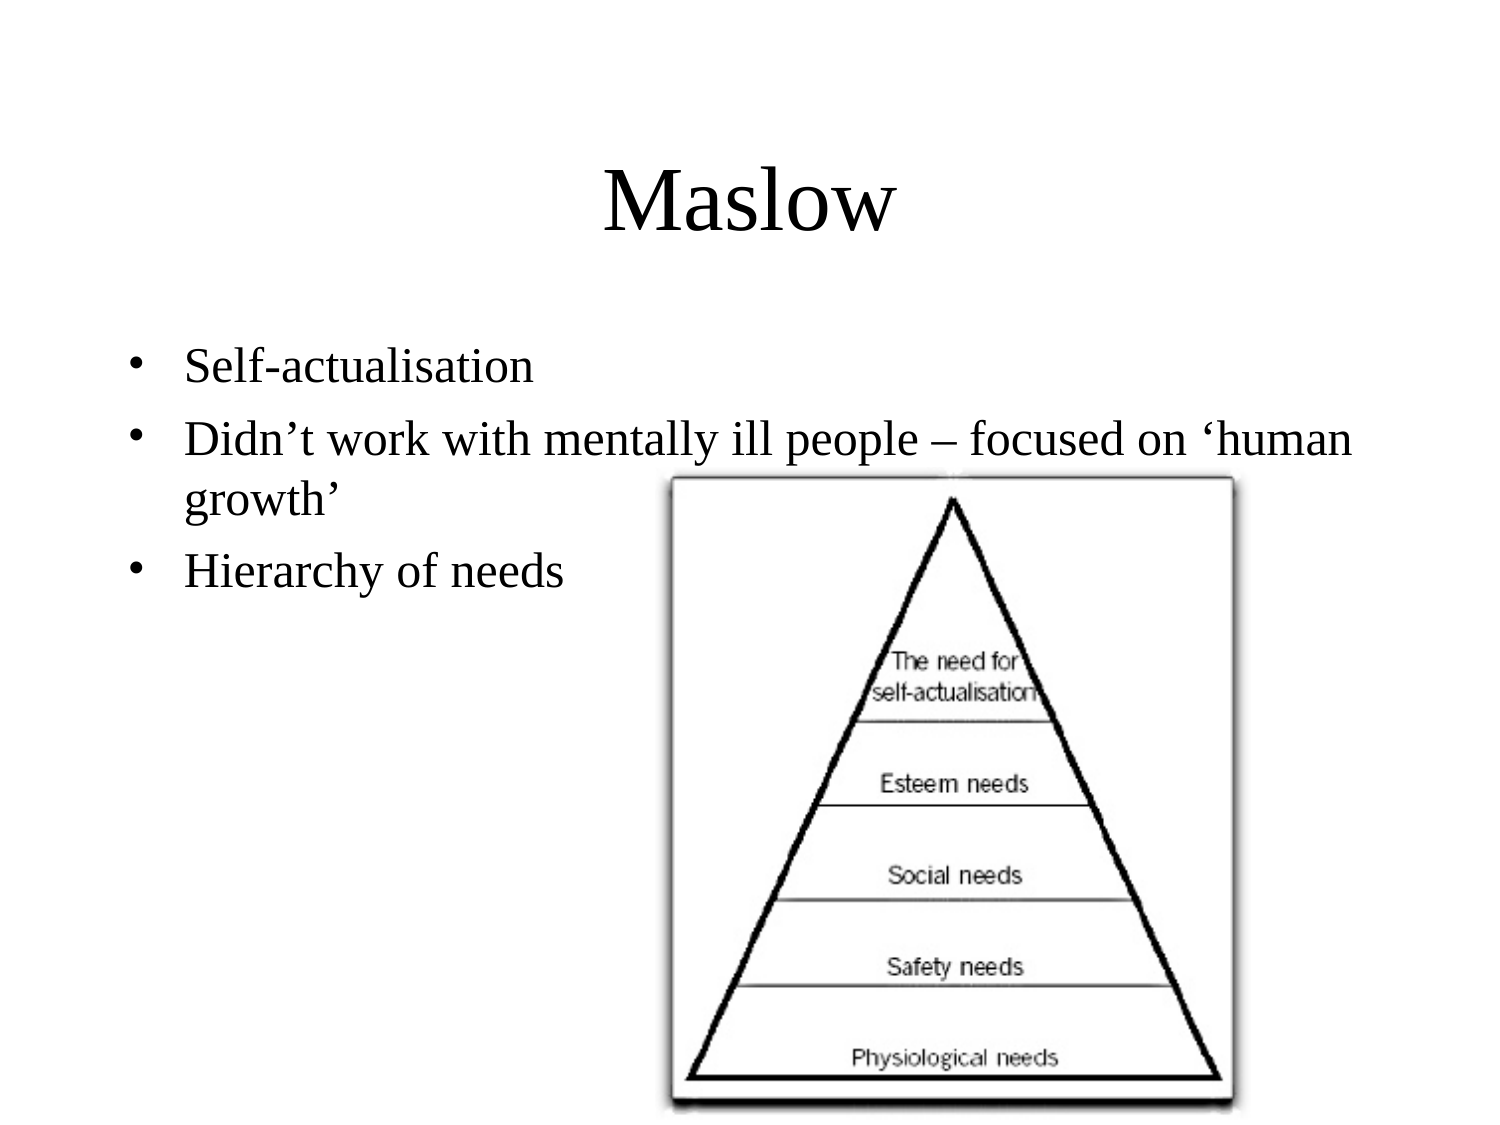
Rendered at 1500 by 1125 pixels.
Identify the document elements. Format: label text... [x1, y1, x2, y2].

picture [655, 467, 1251, 1123]
title Maslow [112, 99, 1388, 288]
list Self-actualisation Didn’t work with mentally ill people – focused on ‘human growth’ Hierarchy of needs [112, 324, 1388, 1000]
